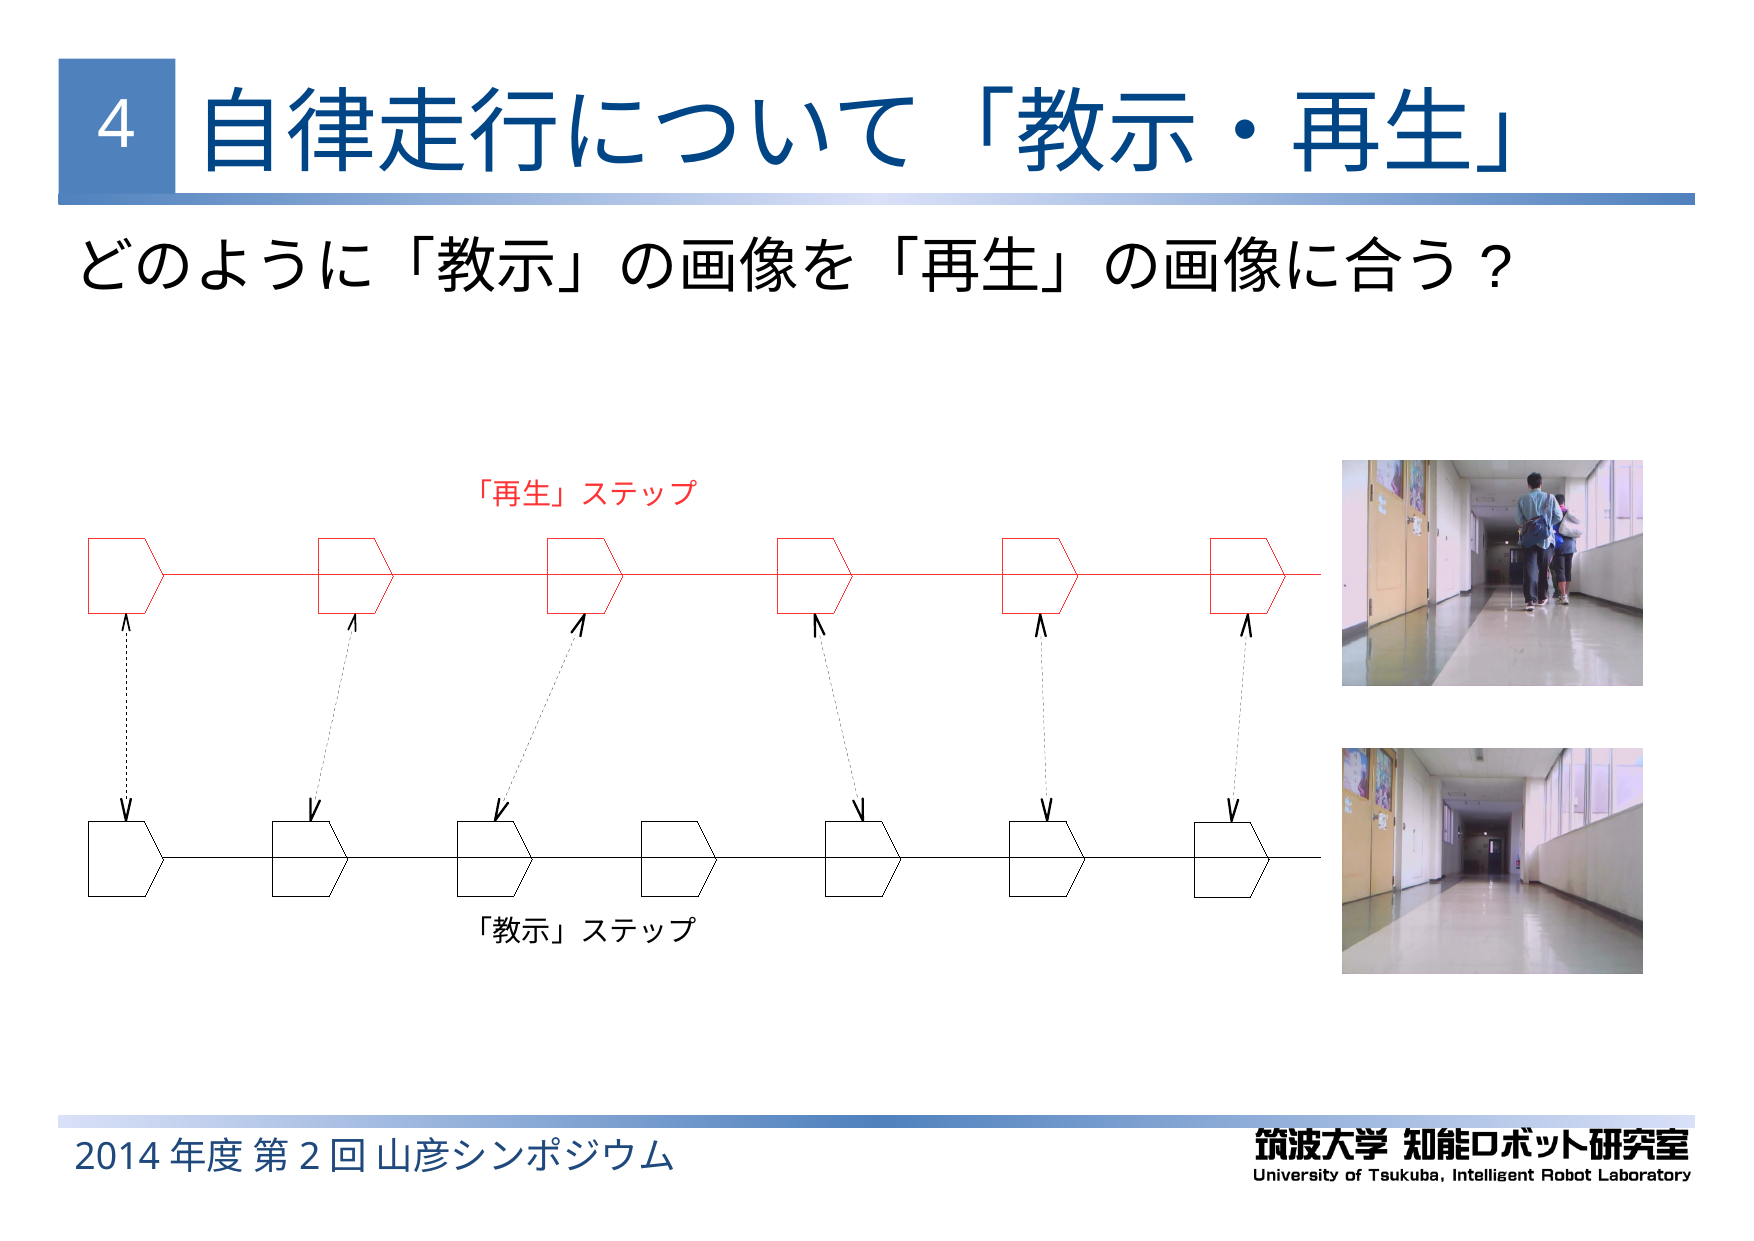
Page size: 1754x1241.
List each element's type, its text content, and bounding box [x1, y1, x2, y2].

title 自律走行について「教示・再生」 [193, 61, 1651, 205]
picture [1342, 460, 1643, 686]
text_box 「教示」ステップ [448, 907, 713, 957]
picture [1342, 748, 1643, 974]
text_box どのように「教示」の画像を「再生」の画像に合う? [58, 223, 1696, 310]
picture [1252, 1127, 1691, 1182]
text_box 「再生」ステップ [448, 470, 713, 520]
